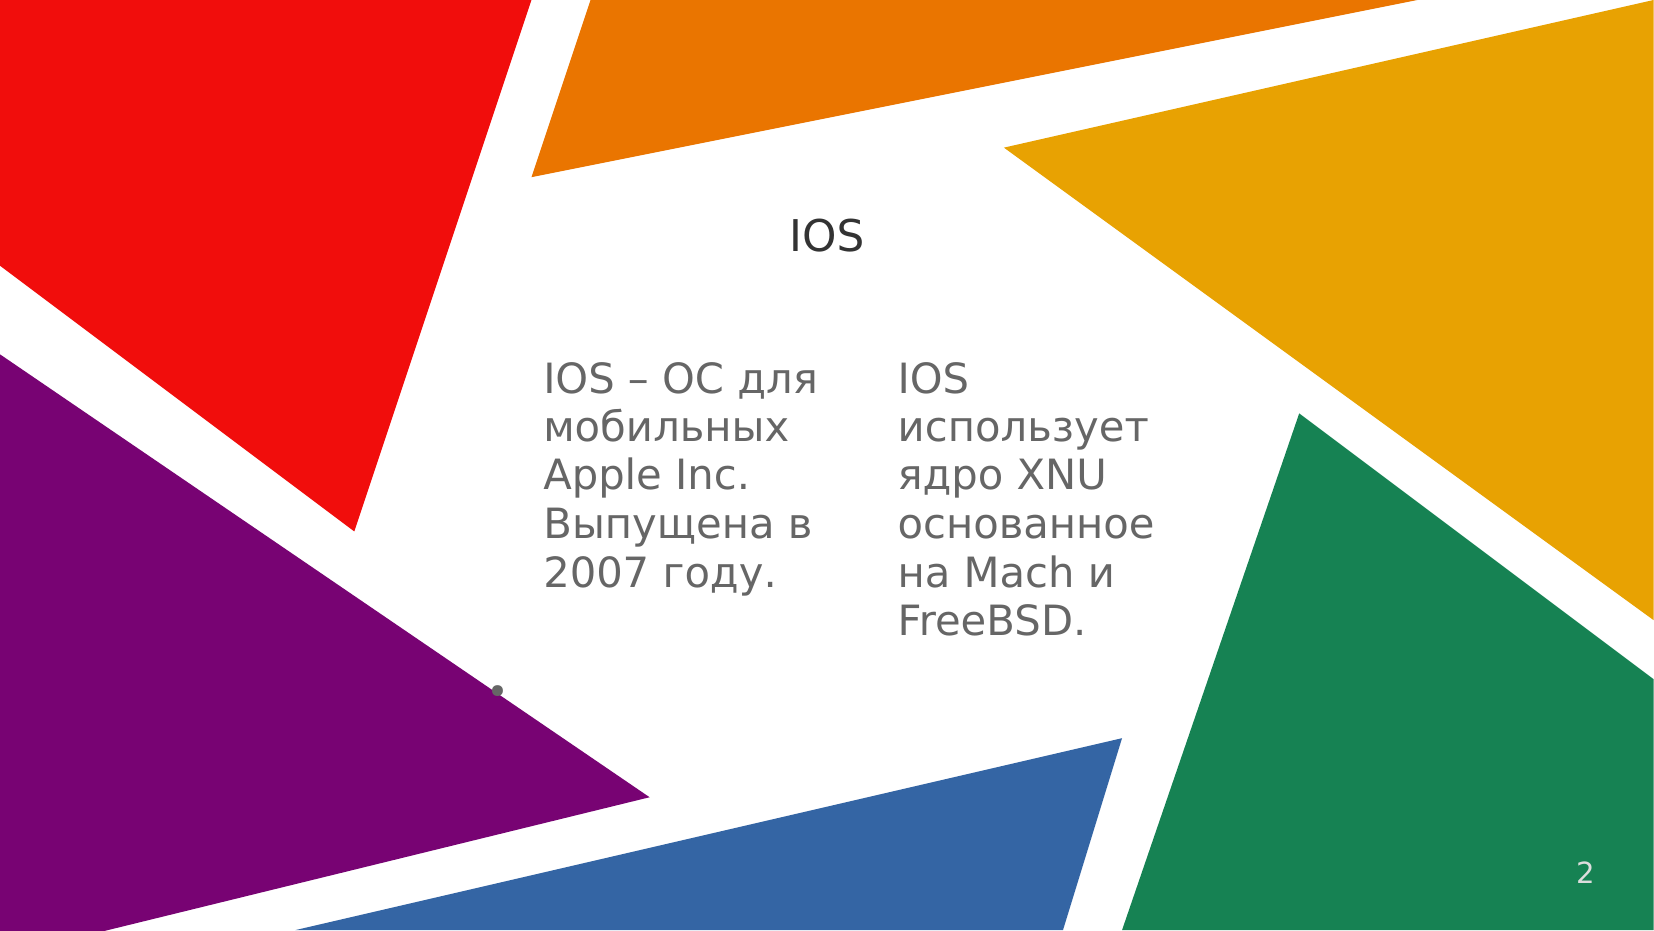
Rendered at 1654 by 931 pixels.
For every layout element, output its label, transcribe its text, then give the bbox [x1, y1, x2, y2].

title IOS [472, 147, 1182, 325]
list IOS – ОС для мобильных Apple Inc. Выпущена в 2007 году. IOS использует ядро XNU основанное на Mach и FreeBSD. [472, 354, 1182, 768]
